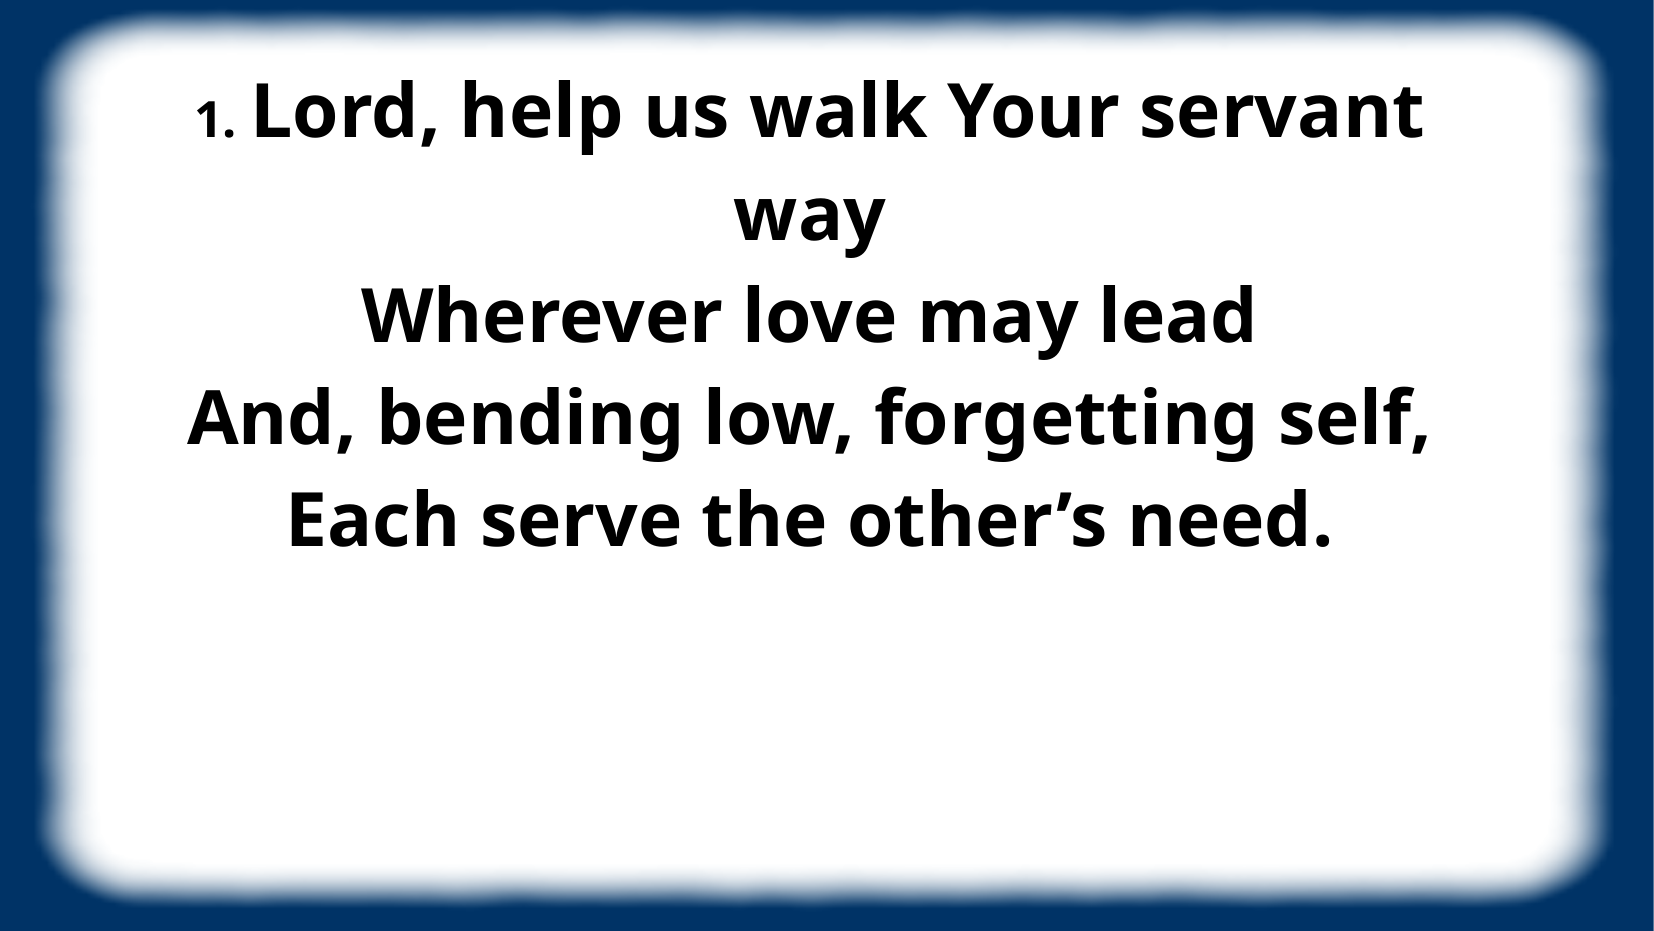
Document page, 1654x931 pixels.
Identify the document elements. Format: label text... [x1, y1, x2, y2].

text_box 1. Lord, help us walk Your servant way Wherever love may lead And, bending low, forgetting self, Each serve the other’s need. [105, 50, 1516, 463]
picture [0, 0, 1654, 931]
